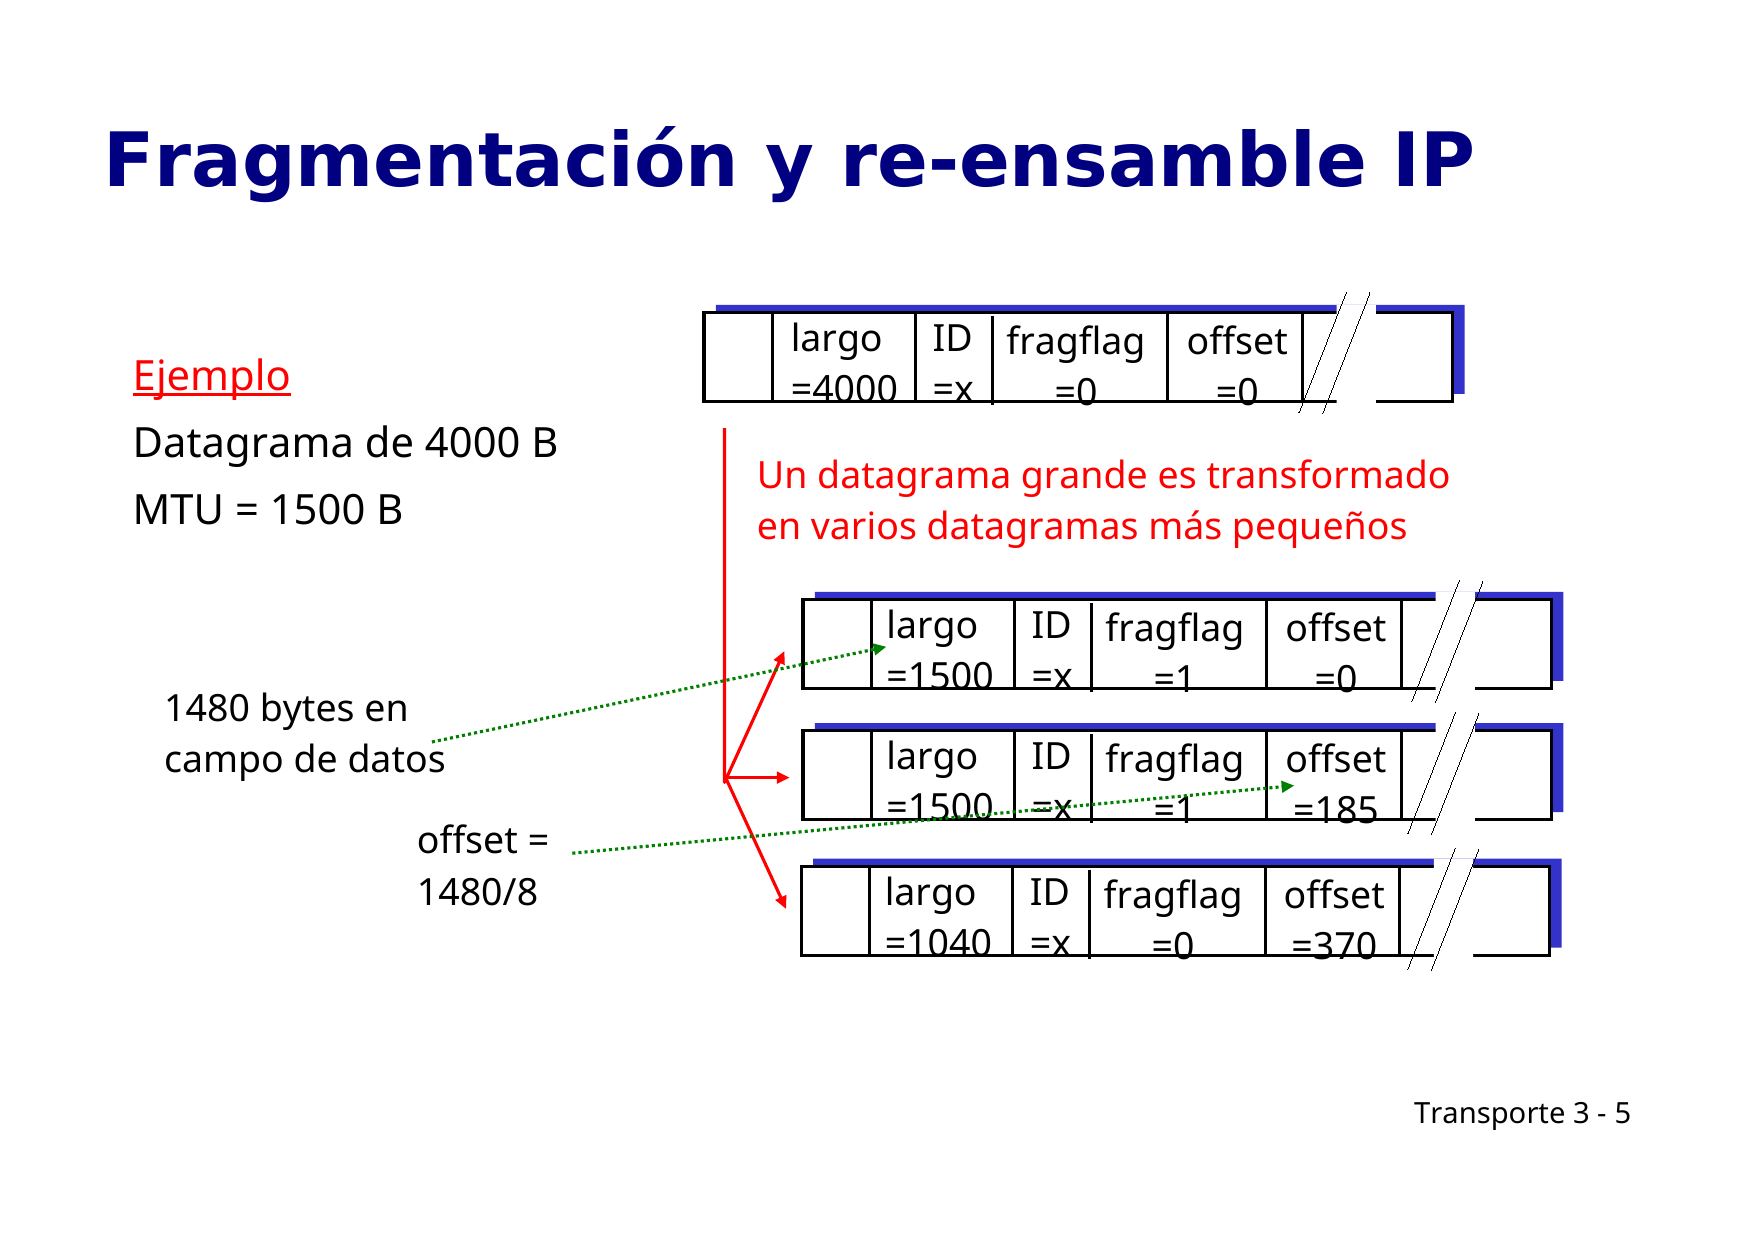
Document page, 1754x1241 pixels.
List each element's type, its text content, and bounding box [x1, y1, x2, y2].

text_box [802, 591, 871, 689]
text_box ID =x [1015, 857, 1087, 976]
text_box largo =1500 [871, 721, 1009, 840]
text_box largo =1040 [870, 857, 1008, 976]
text_box offset =370 [1268, 860, 1400, 979]
text_box fragflag =1 [1090, 594, 1260, 712]
text_box offset =0 [1171, 307, 1303, 425]
text_box [1008, 858, 1015, 956]
text_box Ejemplo Datagrama de 4000 B MTU = 1500 B [117, 337, 625, 629]
text_box [802, 723, 871, 820]
text_box Un datagrama grande es transformado en varios datagramas más pequeños [742, 441, 1467, 559]
text_box offset =0 [1270, 594, 1402, 712]
text_box ID =x [1016, 590, 1088, 709]
text_box offset =185 [1270, 725, 1402, 843]
text_box [1088, 591, 1564, 691]
text_box [1009, 723, 1016, 820]
text_box [704, 304, 776, 402]
text_box ID =x [917, 303, 989, 422]
text_box [1088, 723, 1564, 822]
text_box largo =4000 [776, 303, 914, 422]
text_box fragflag =0 [991, 307, 1161, 425]
text_box ID =x [1016, 721, 1088, 840]
text_box [1009, 591, 1016, 689]
text_box [989, 304, 1465, 404]
text_box [801, 858, 870, 956]
text_box largo =1500 [871, 590, 1009, 709]
text_box offset = 1480/8 [402, 806, 565, 924]
text_box 1480 bytes en campo de datos [149, 673, 461, 792]
text_box [1087, 858, 1562, 957]
text_box fragflag =1 [1090, 725, 1260, 843]
title Fragmentación y re-ensamble IP [88, 59, 1654, 262]
text_box fragflag =0 [1088, 860, 1258, 979]
